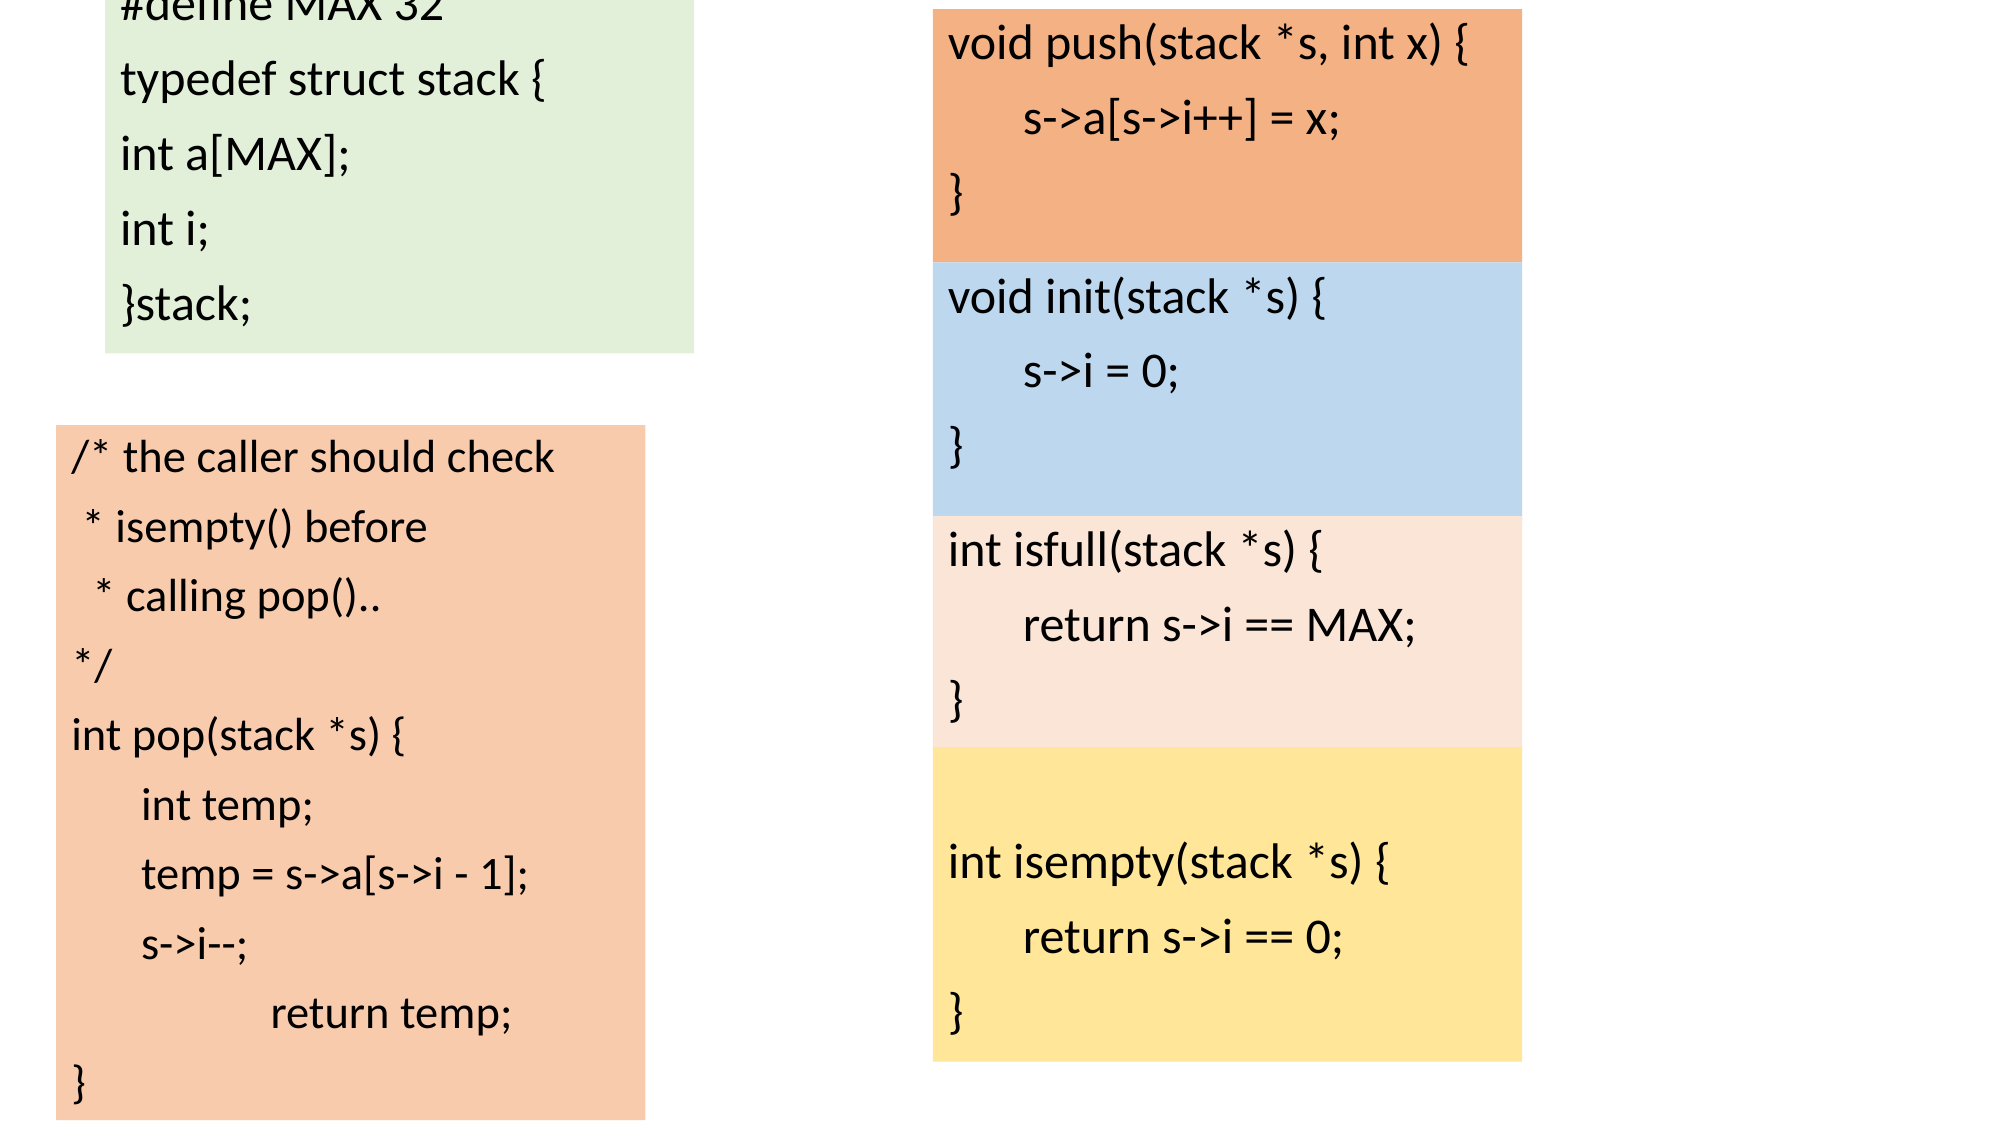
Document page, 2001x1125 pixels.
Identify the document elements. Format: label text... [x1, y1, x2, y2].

text_box int isfull(stack *s) { return s->i == MAX; } [932, 515, 1523, 747]
list #define MAX 32 typedef struct stack { int a[MAX]; int i; }stack; [105, 0, 695, 354]
text_box void push(stack *s, int x) { s->a[s->i++] = x; } [932, 9, 1523, 262]
text_box int isempty(stack *s) { return s->i == 0; } [932, 747, 1523, 1062]
text_box void init(stack *s) { s->i = 0; } [932, 262, 1523, 515]
text_box /* the caller should check * isempty() before * calling pop().. */ int pop(stack *s) { int temp; temp = s->a[s->i - 1]; s->i--; return temp; } [56, 425, 646, 1121]
